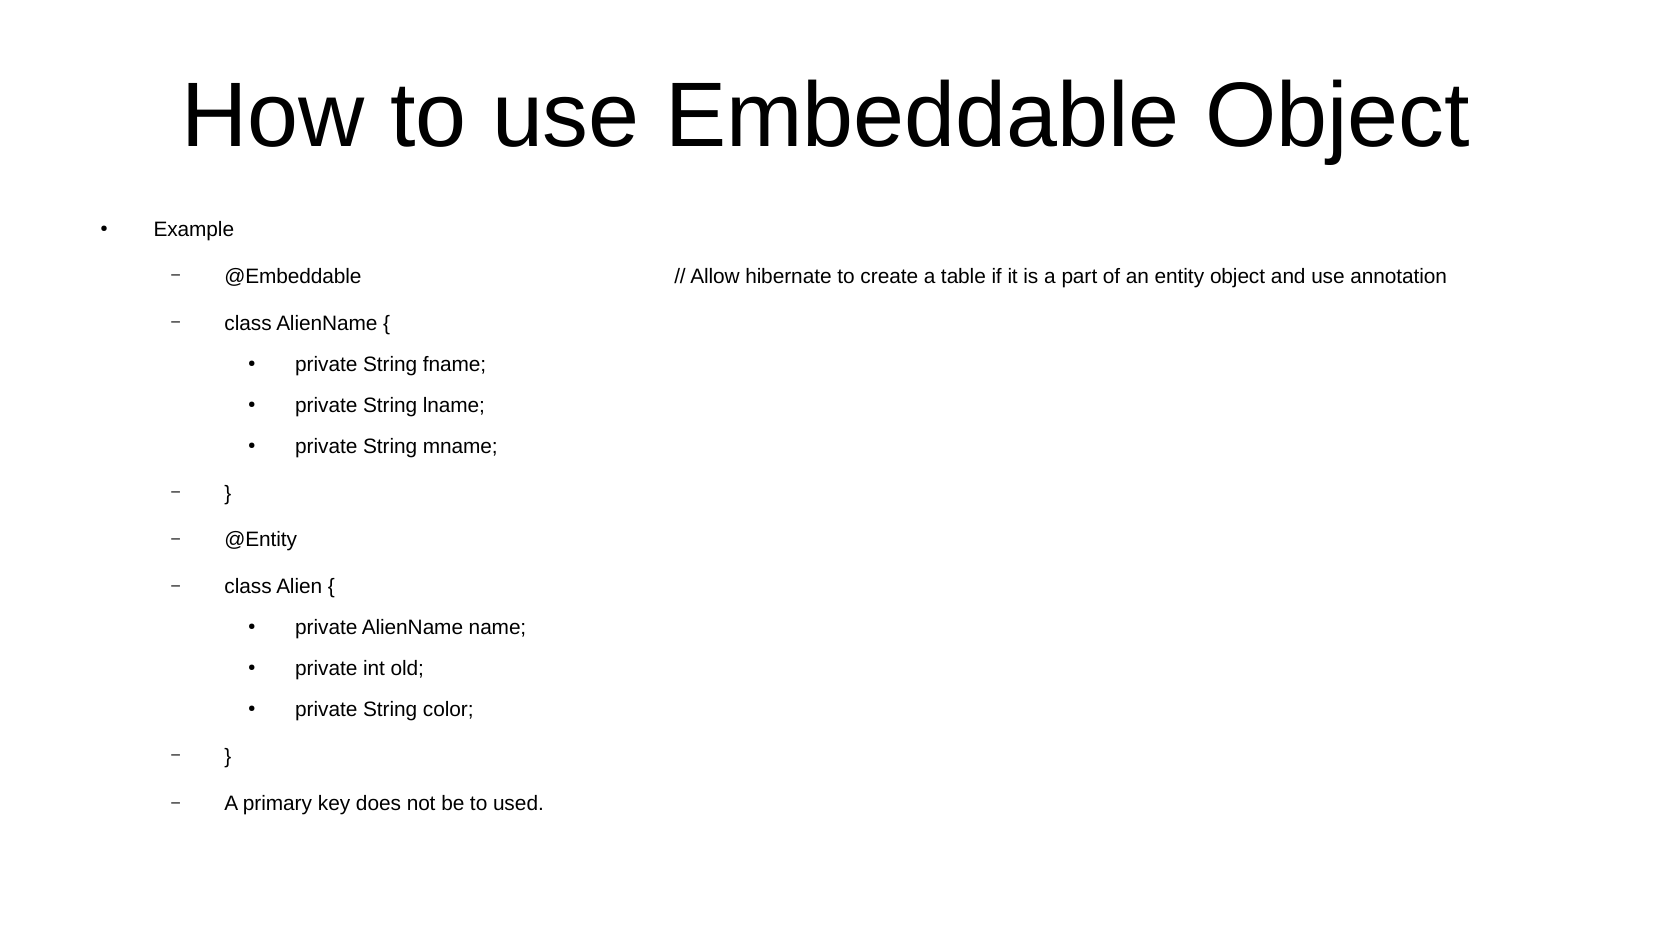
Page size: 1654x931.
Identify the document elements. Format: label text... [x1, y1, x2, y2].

list Example @Embeddable // Allow hibernate to create a table if it is a part of an entity object and use annotation class AlienName { private String fname; private String lname; private String mname; } @Entity class Alien { private AlienName name; private int old; private String color; } A primary key does not be to used. [82, 217, 1636, 901]
title How to use Embeddable Object [82, 37, 1571, 193]
